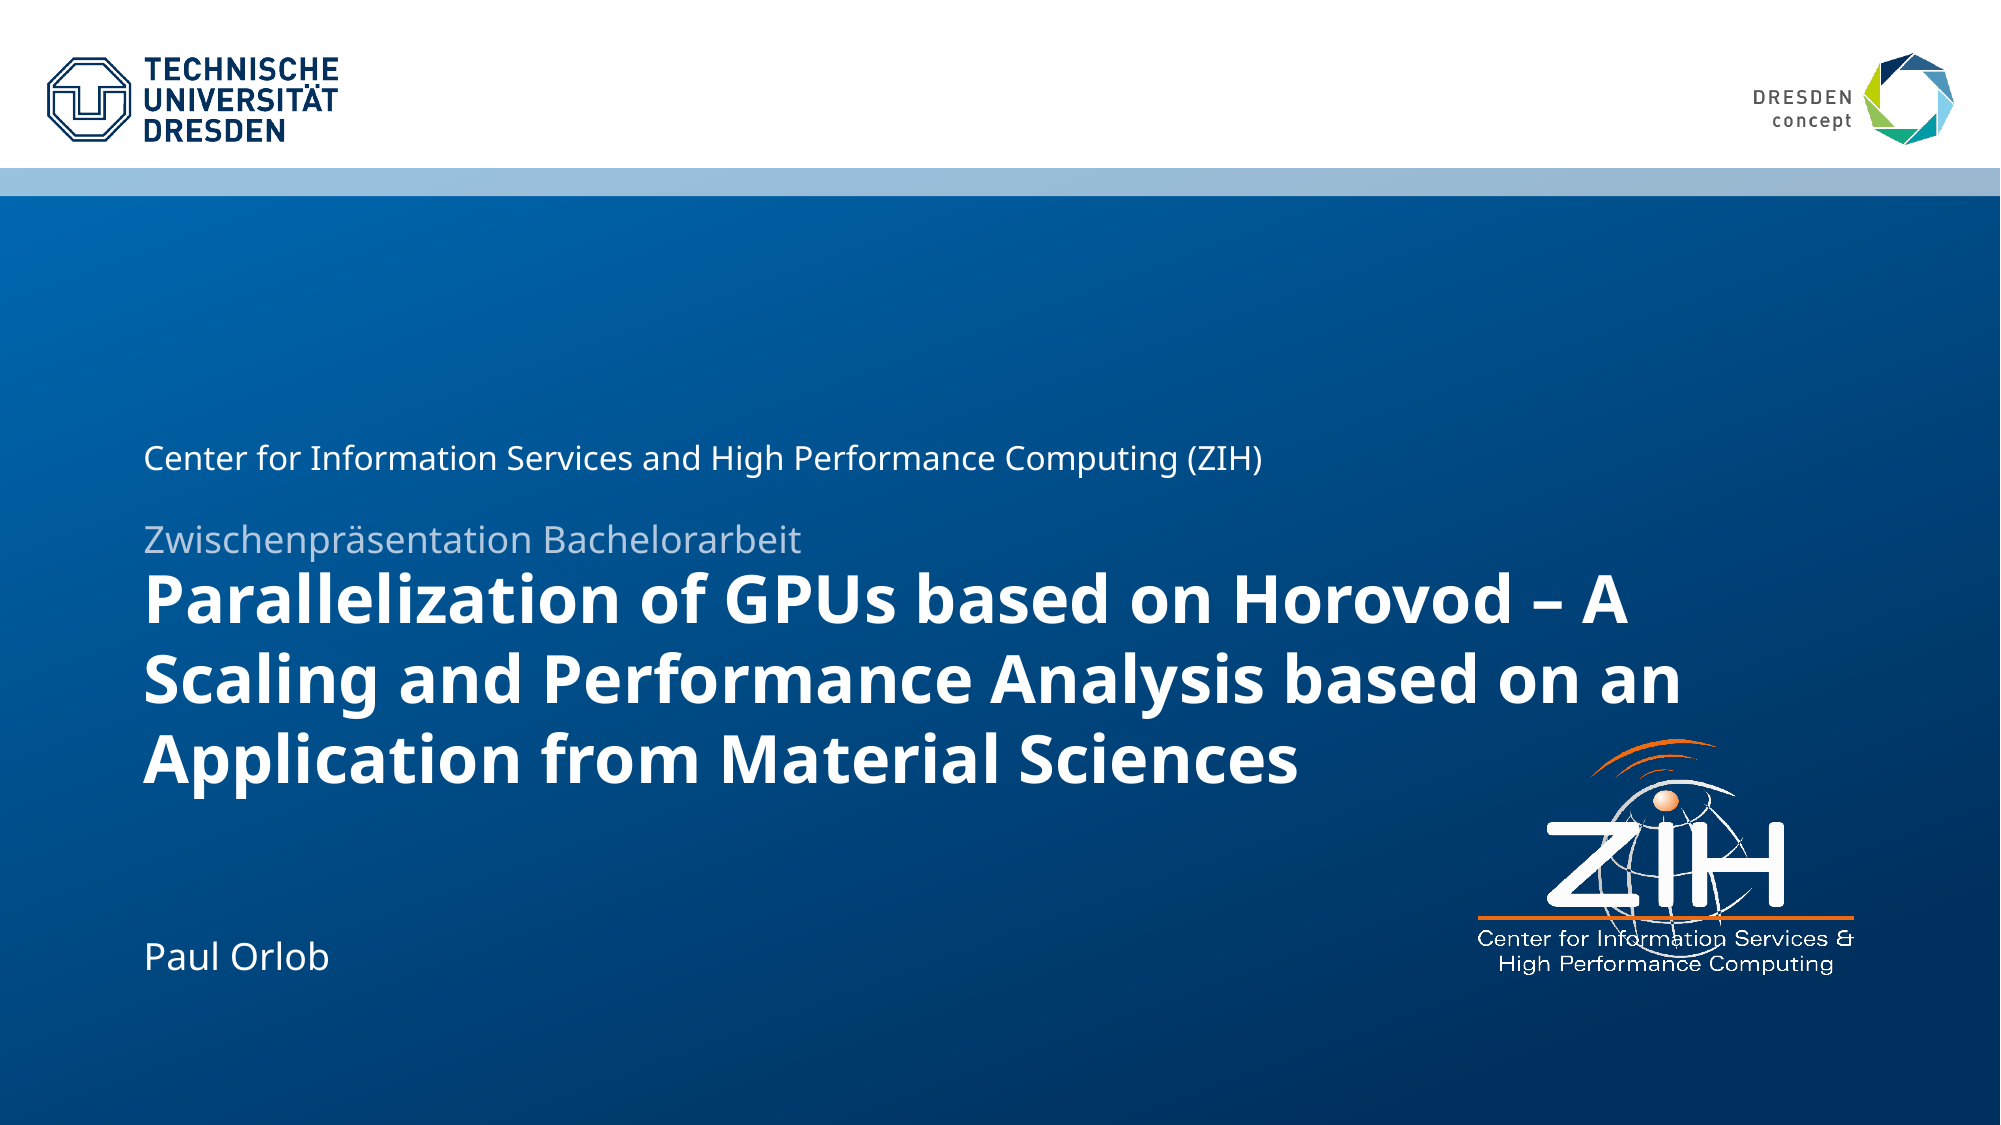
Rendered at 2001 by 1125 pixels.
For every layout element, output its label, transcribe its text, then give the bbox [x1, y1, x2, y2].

list Zwischenpräsentation Bachelorarbeit [143, 515, 1856, 621]
subtitle Paul Orlob [143, 932, 1856, 1125]
title Parallelization of GPUs based on Horovod – A Scaling and Performance Analysis based on an Application from Material Sciences [143, 621, 1856, 716]
picture [47, 57, 338, 142]
picture [1478, 739, 1854, 932]
picture [1754, 53, 1954, 145]
